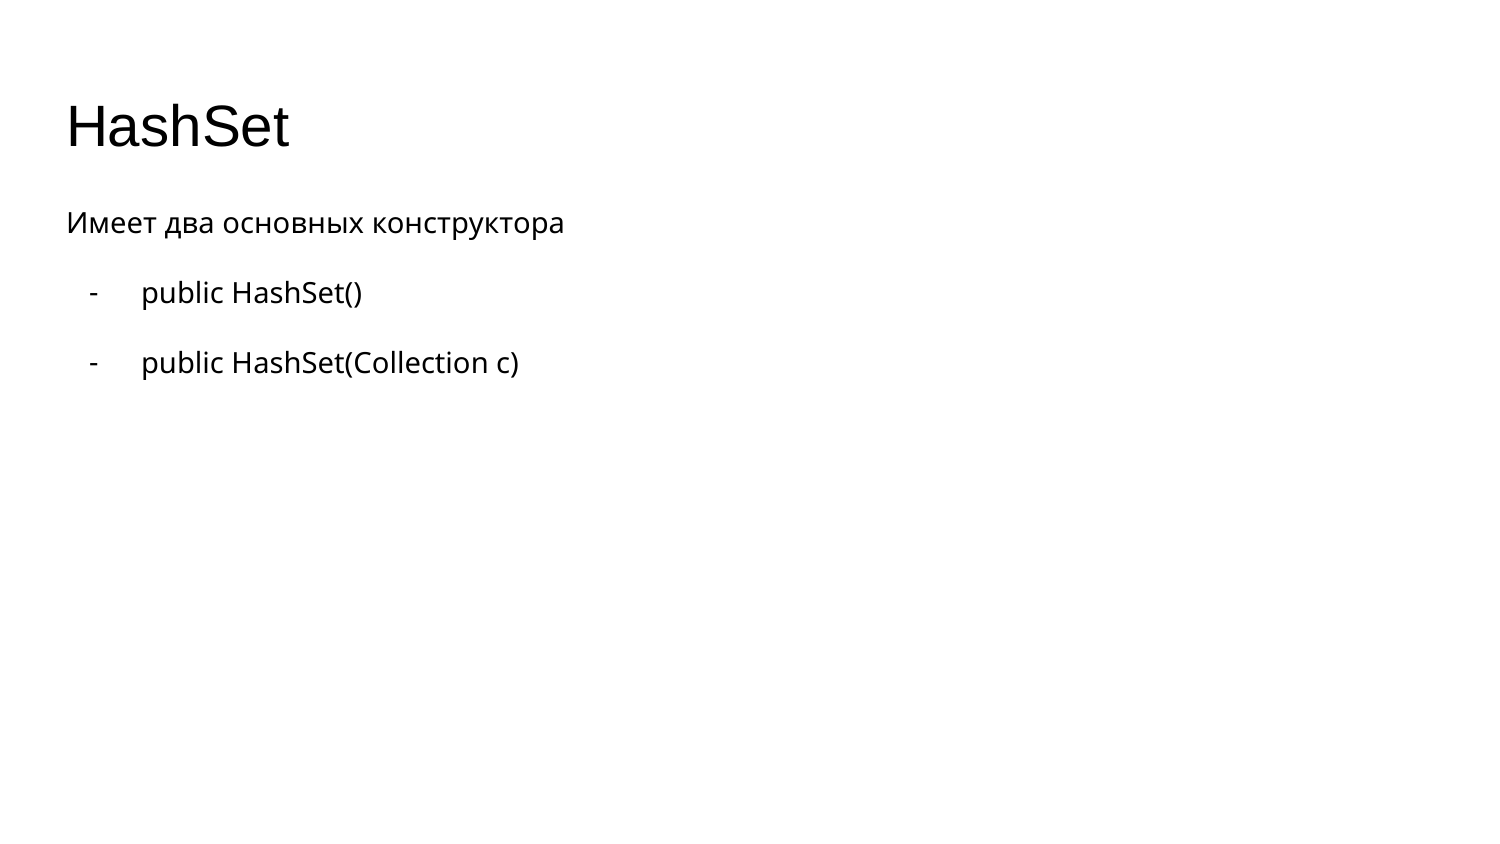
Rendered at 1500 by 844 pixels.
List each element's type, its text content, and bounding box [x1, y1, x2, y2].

list Имеет два основных конструктора public HashSet() public HashSet(Collection c) [51, 189, 941, 750]
title HashSet [51, 72, 1449, 167]
